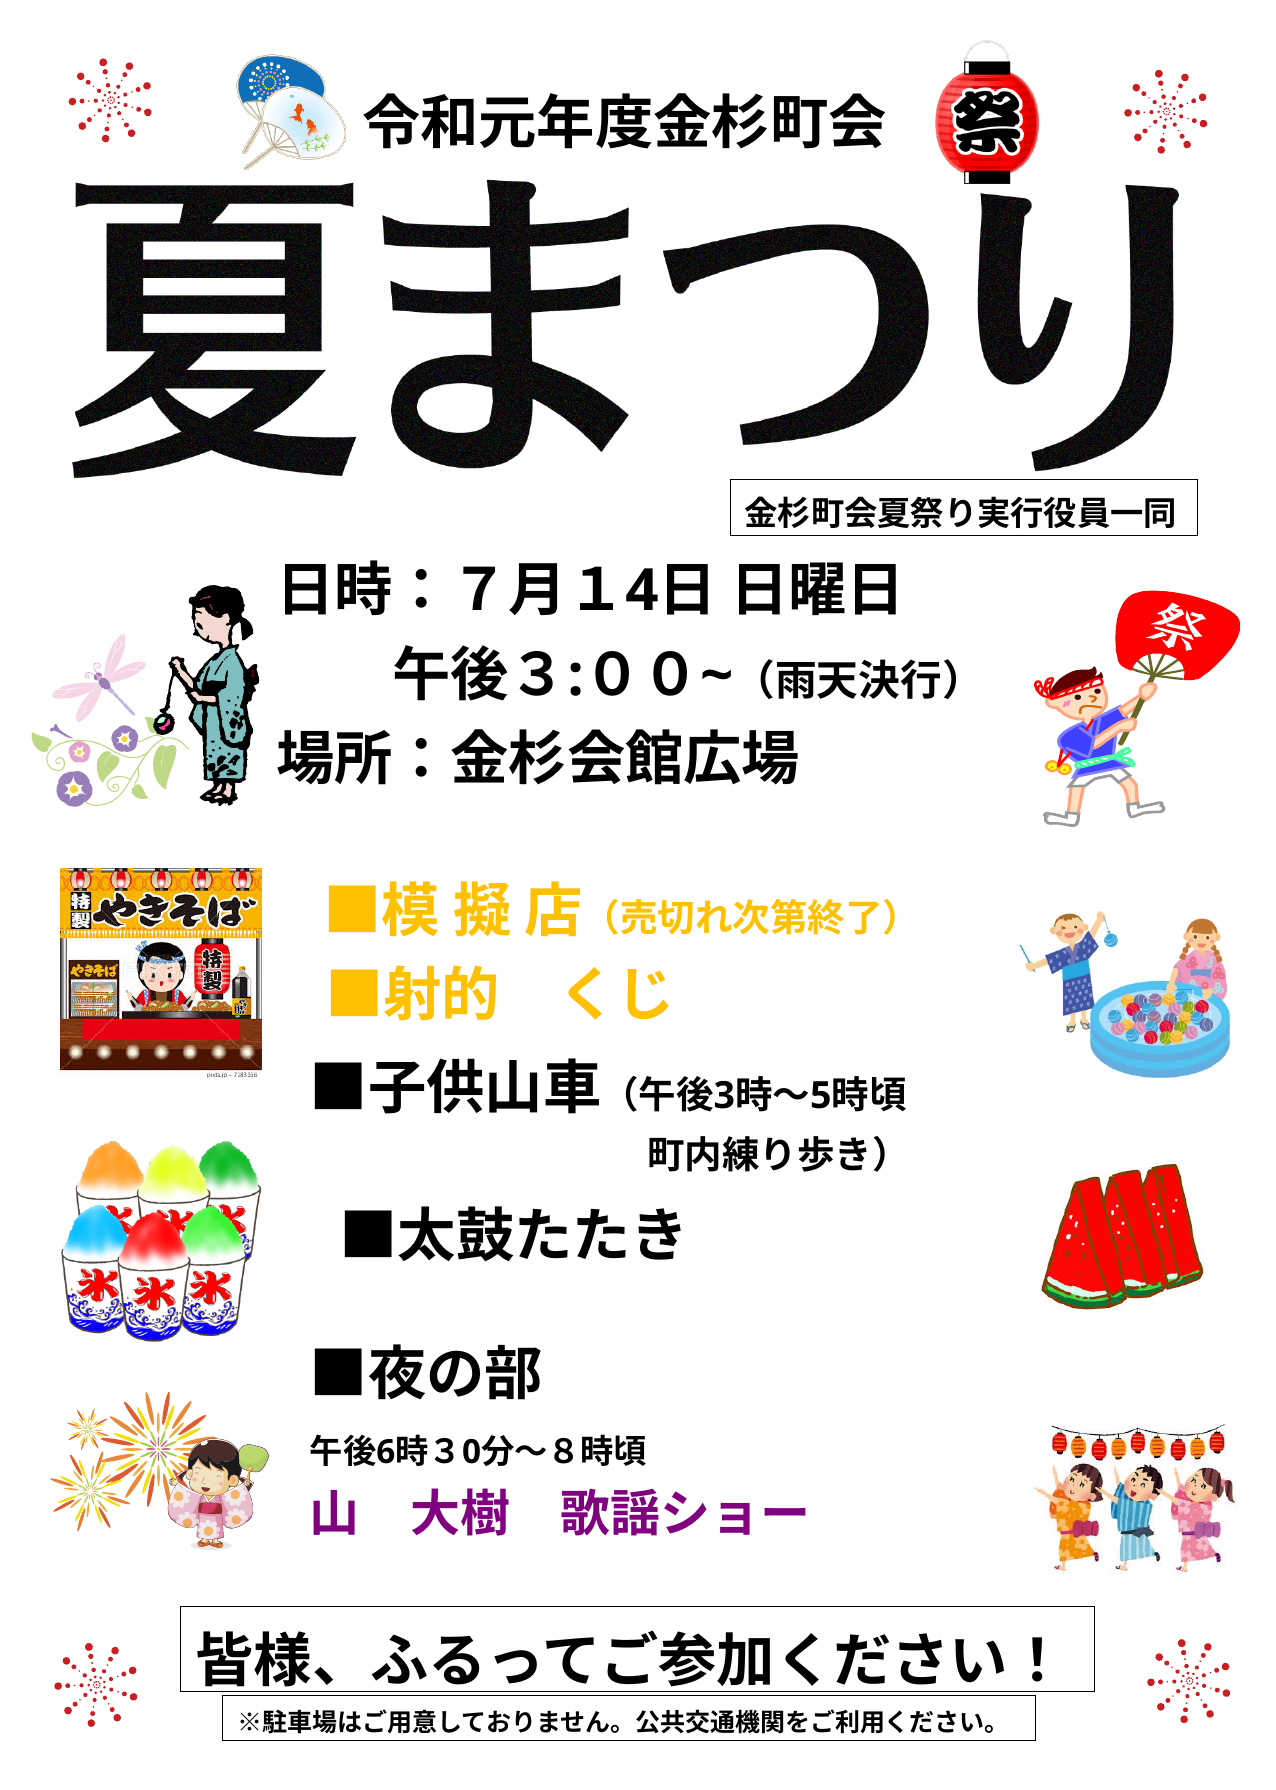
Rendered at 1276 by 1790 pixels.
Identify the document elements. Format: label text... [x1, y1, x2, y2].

text_box ■模 擬 店（売切れ次第終了） ■射的 くじ [293, 856, 975, 1034]
picture [1032, 1417, 1237, 1578]
text_box 午後6時３0分～８時頃 山 大樹 歌謡ショー [295, 1417, 916, 1565]
picture [50, 1391, 269, 1550]
picture [60, 868, 262, 1078]
picture [1147, 1639, 1231, 1723]
picture [31, 584, 261, 807]
text_box ■子供山車（午後3時～5時頃 町内練り歩き） [295, 1033, 1012, 1179]
picture [63, 29, 1212, 488]
picture [54, 1643, 138, 1727]
picture [1063, 590, 1241, 827]
picture [68, 58, 152, 143]
text_box ■夜の部 [295, 1319, 621, 1406]
text_box 日時：７月１4日 日曜日 午後３:００~（雨天決行） 場所：金杉会館広場 [261, 535, 1063, 857]
text_box ■太鼓たたき [324, 1181, 709, 1267]
text_box 皆様、ふるってご参加ください！ [180, 1606, 1095, 1692]
picture [1124, 69, 1208, 154]
picture [57, 1139, 262, 1344]
text_box ※駐車場はご用意しておりません。公共交通機関をご利用ください。 [222, 1695, 1036, 1741]
picture [1019, 911, 1230, 1078]
text_box 金杉町会夏祭り実行役員一同 [730, 479, 1198, 536]
picture [1024, 1146, 1216, 1338]
text_box 令和元年度金杉町会 [347, 68, 921, 155]
